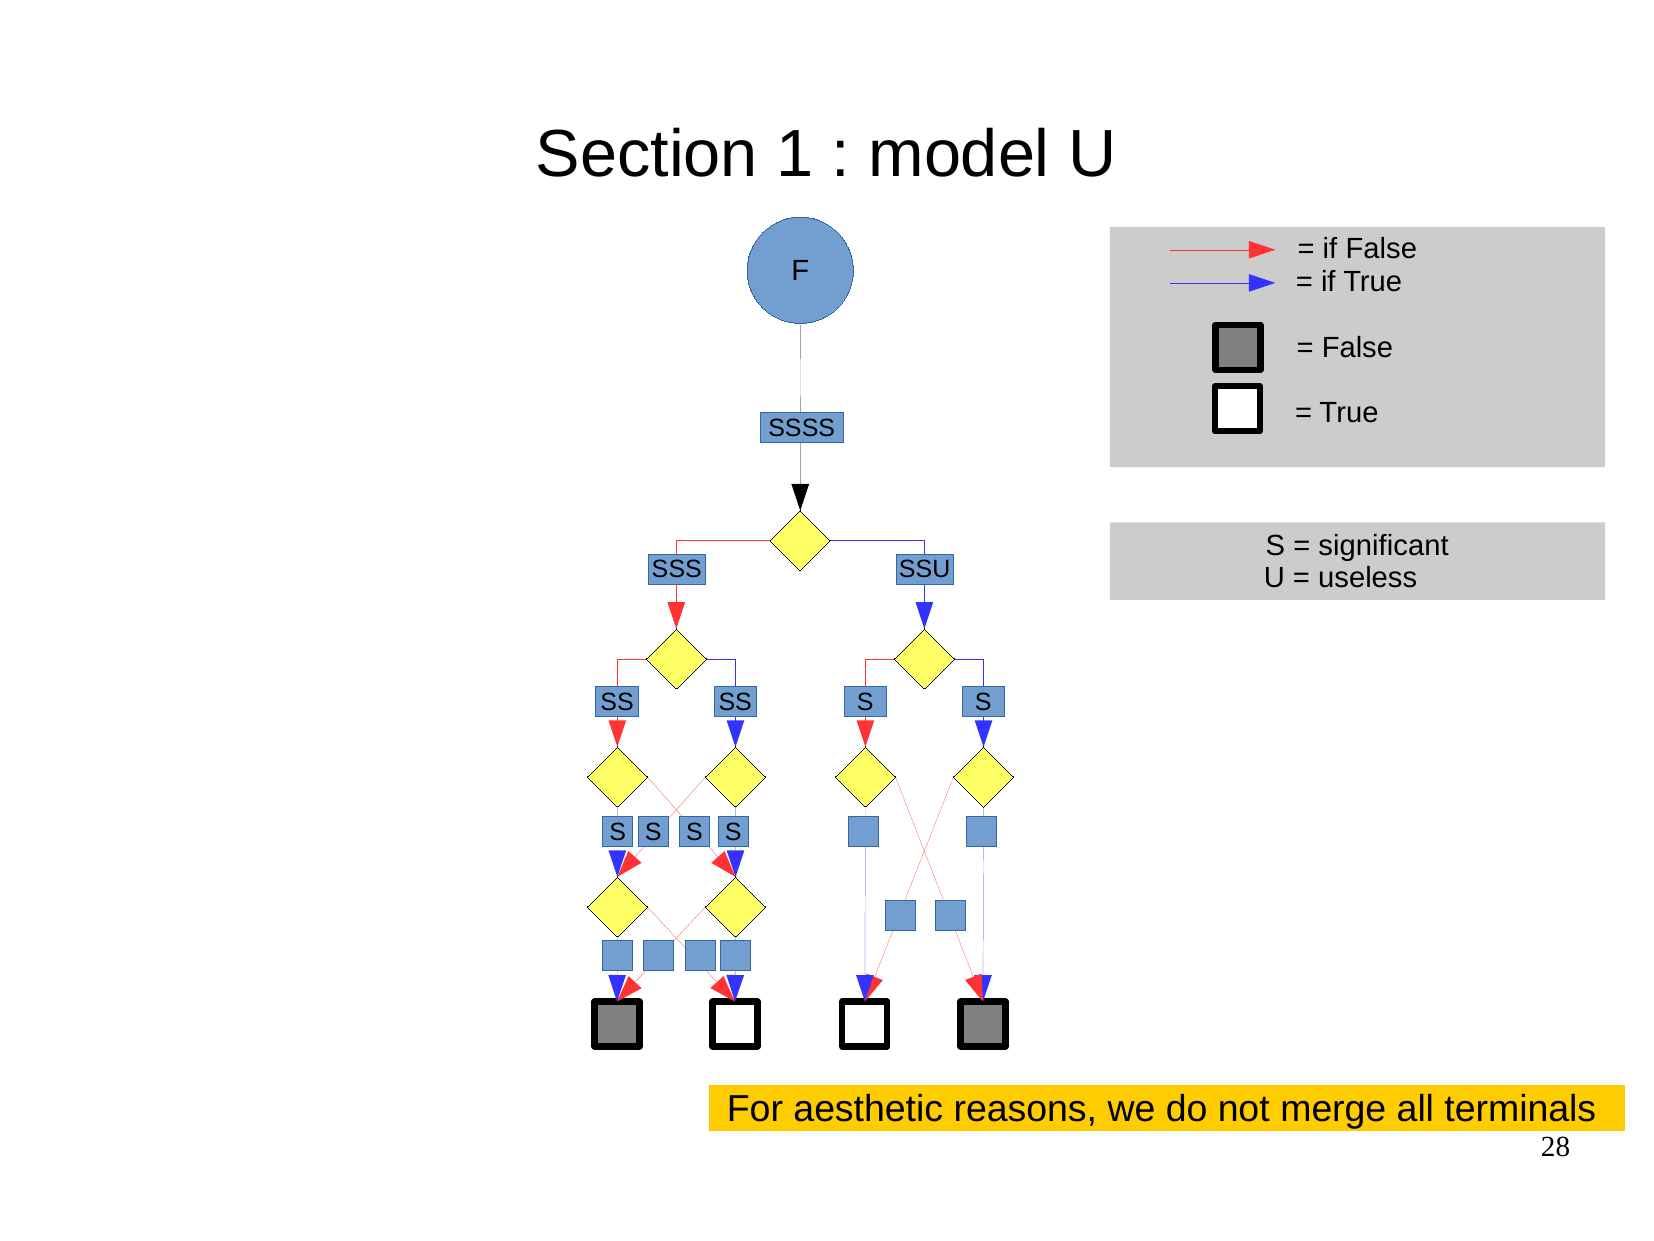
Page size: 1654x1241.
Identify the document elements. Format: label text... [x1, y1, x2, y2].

text_box S = significant U = useless [1109, 522, 1605, 600]
text_box [966, 816, 997, 847]
text_box [960, 1001, 1006, 1047]
text_box SSS [648, 554, 706, 585]
text_box [643, 940, 674, 971]
text_box [685, 940, 716, 971]
text_box [602, 940, 633, 971]
text_box [587, 876, 648, 937]
text_box [935, 900, 966, 931]
text_box S [718, 816, 749, 847]
text_box S [962, 686, 1005, 717]
text_box S [602, 816, 633, 847]
text_box [587, 746, 648, 807]
text_box [894, 628, 955, 689]
text_box SSSS [760, 412, 844, 443]
text_box [594, 1001, 640, 1047]
text_box SS [595, 686, 639, 717]
text_box SSU [896, 554, 954, 585]
text_box [646, 628, 707, 689]
text_box [885, 900, 916, 931]
text_box S [844, 686, 887, 717]
text_box SS [714, 686, 757, 717]
text_box F [747, 257, 854, 324]
text_box [835, 746, 896, 807]
text_box For aesthetic reasons, we do not merge all terminals [709, 1085, 1625, 1131]
text_box [705, 746, 766, 807]
text_box [770, 510, 831, 571]
text_box [842, 1001, 888, 1047]
text_box [953, 746, 1014, 808]
text_box [1215, 324, 1261, 370]
text_box [712, 1001, 758, 1047]
text_box [705, 876, 766, 937]
text_box [1215, 386, 1261, 432]
text_box [720, 940, 751, 971]
text_box = if False = if True = False = True [1109, 227, 1605, 468]
title Section 1 : model U [82, 49, 1571, 257]
text_box S [638, 816, 669, 847]
text_box [848, 816, 879, 847]
text_box S [679, 816, 710, 847]
